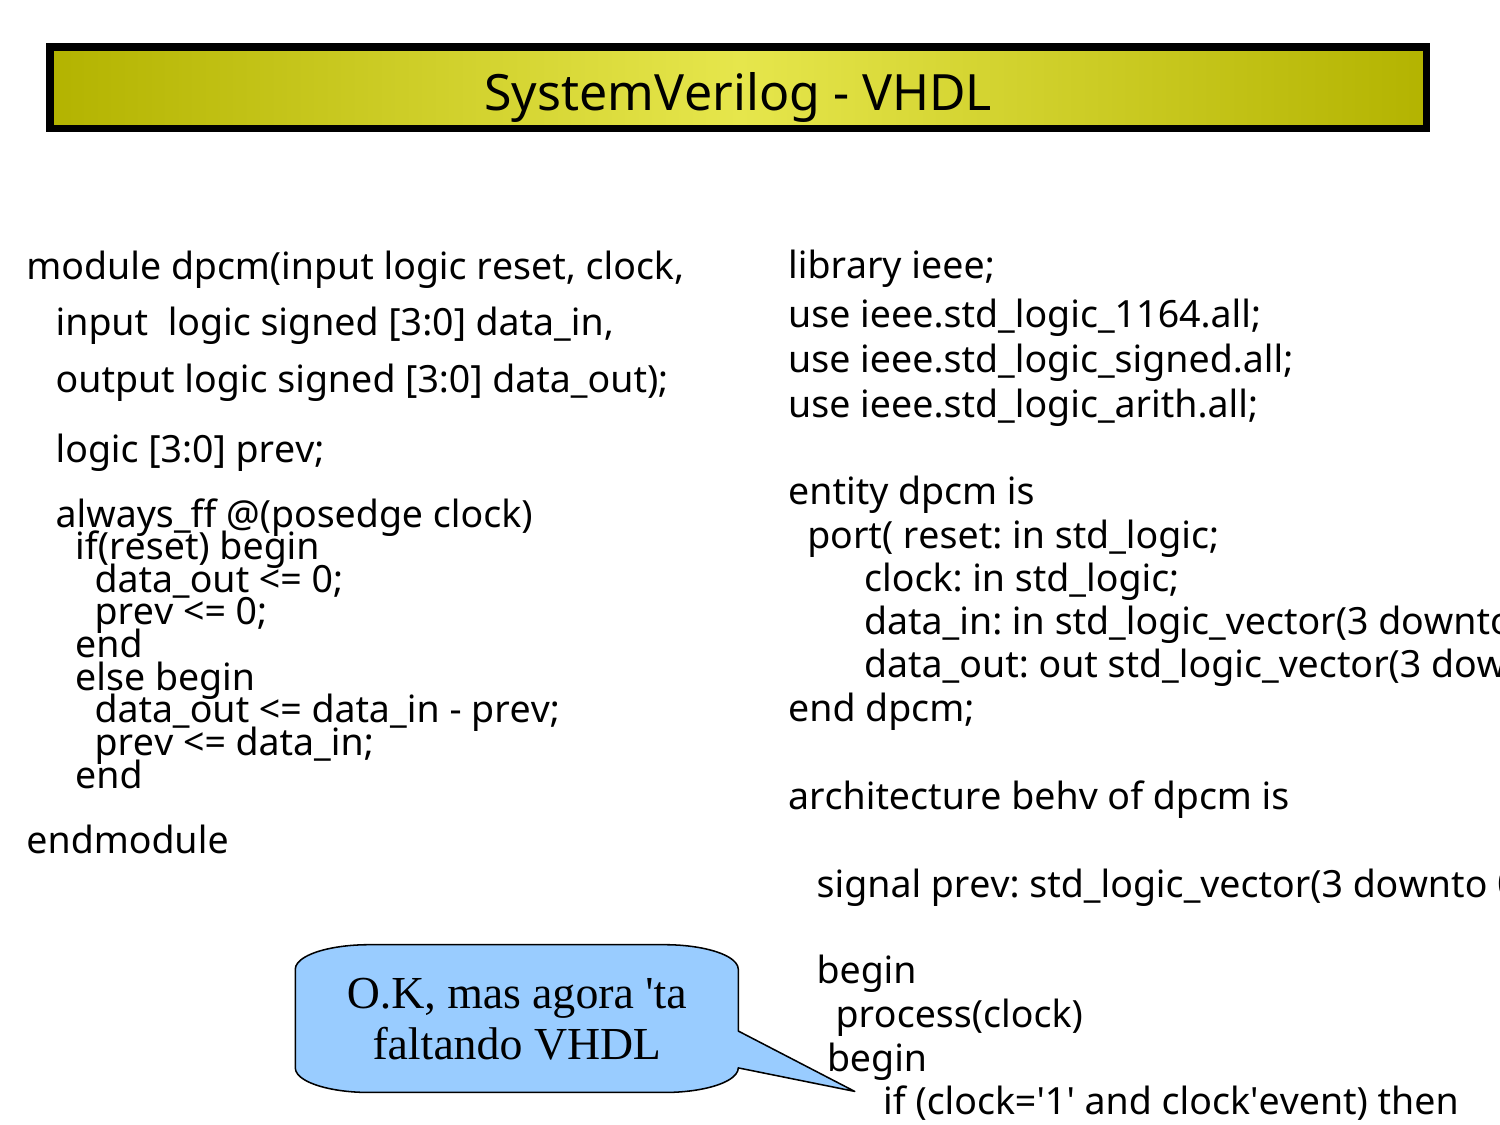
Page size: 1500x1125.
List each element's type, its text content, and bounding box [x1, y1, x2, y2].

text_box SystemVerilog - VHDL [49, 46, 1427, 129]
text_box library ieee; use ieee.std_logic_1164.all; use ieee.std_logic_signed.all; use ieee.std_logic_arith.all; entity dpcm is port( reset: in std_logic; clock: in std_logic; data_in: in std_logic_vector(3 downto data_out: out std_logic_vector(3 down end dpcm; architecture behv of dpcm is signal prev: std_logic_vector(3 downto 0); begin process(clock)‏ begin if (clock='1' and clock'event) then [773, 235, 1500, 1125]
text_box O.K, mas agora 'ta faltando VHDL [295, 944, 855, 1093]
text_box module dpcm(input logic reset, clock, input logic signed [3:0] data_in, output logic signed [3:0] data_out); logic [3:0] prev; always_ff @(posedge clock)‏ if(reset) begin data_out <= 0; prev <= 0; end else begin data_out <= data_in - prev; prev <= data_in; end endmodule [11, 236, 839, 957]
